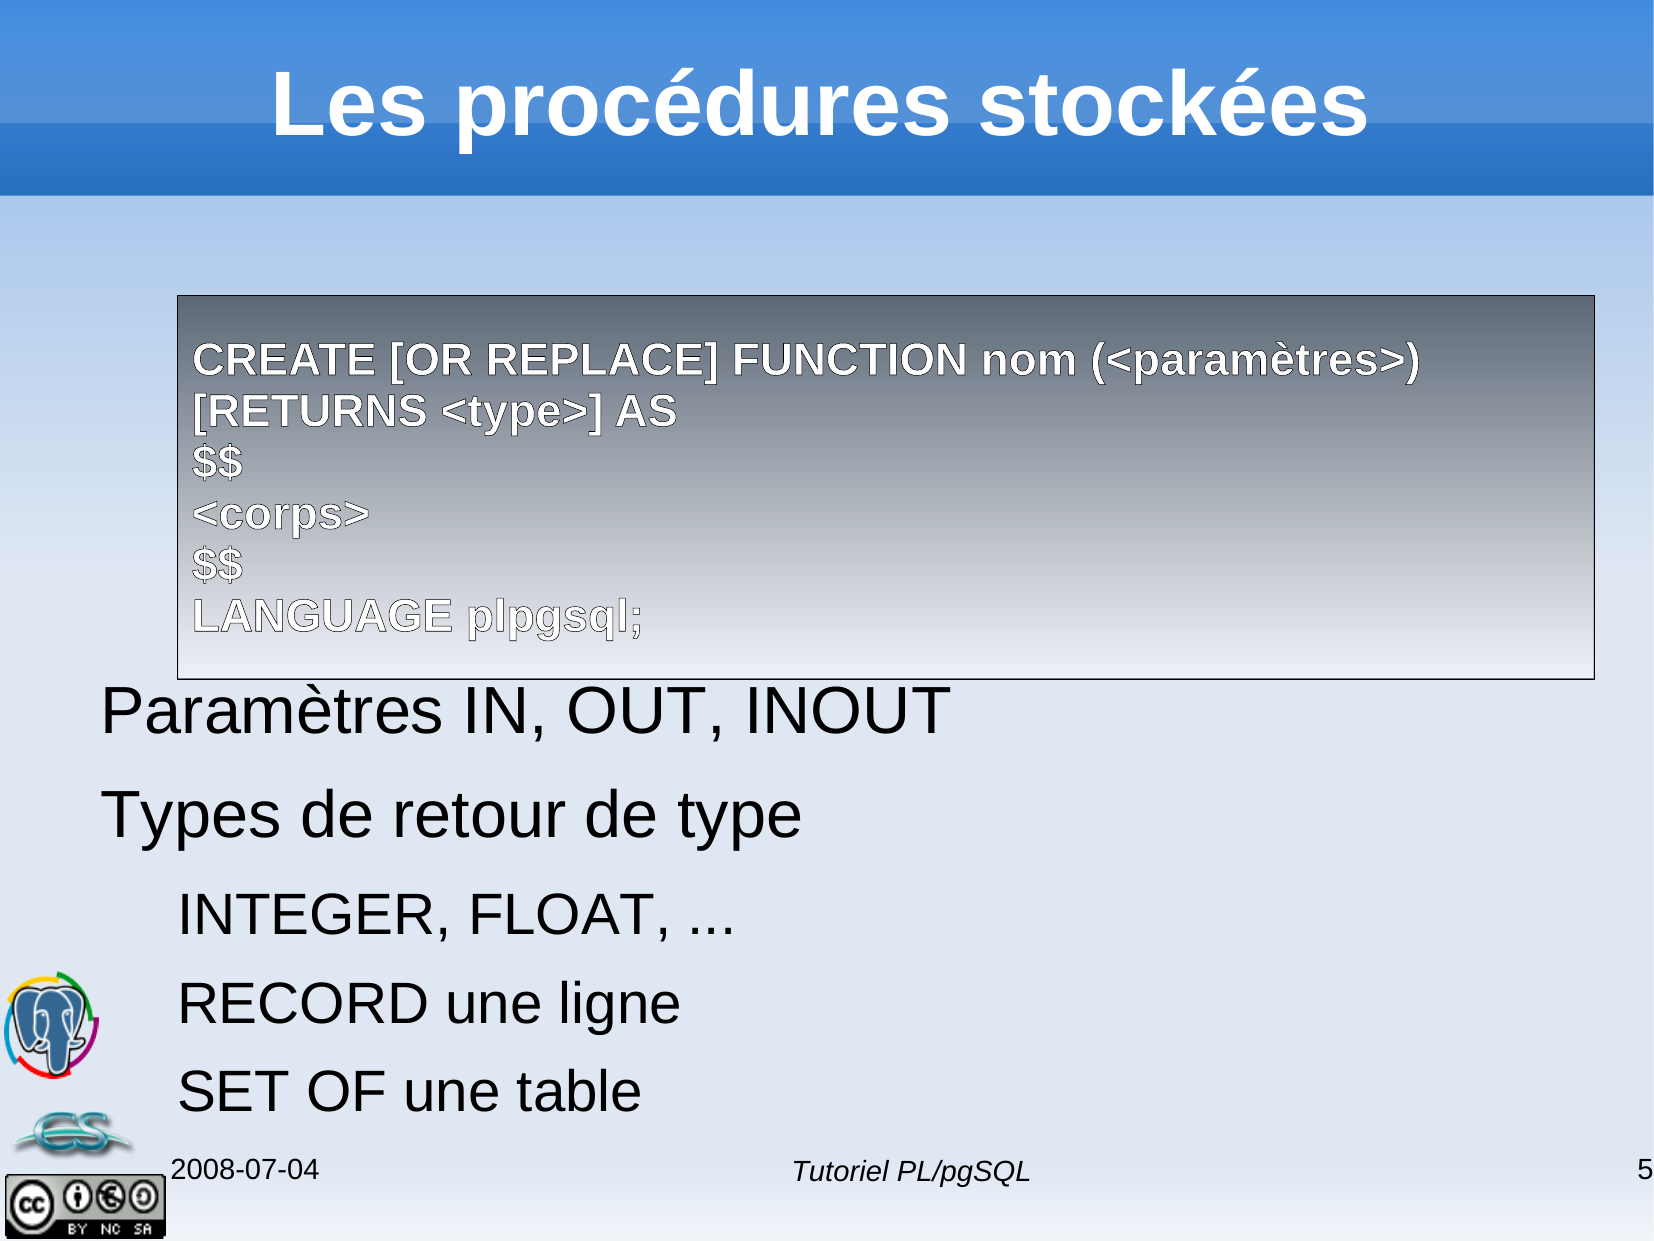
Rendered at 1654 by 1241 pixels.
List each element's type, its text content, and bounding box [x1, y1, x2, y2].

text_box CREATE [OR REPLACE] FUNCTION nom (<paramètres>) [RETURNS <type>] AS $$ <corps> $$ LANGUAGE plpgsql; [177, 295, 1595, 680]
list Paramètres IN, OUT, INOUT Types de retour de type INTEGER, FLOAT, ... RECORD une ligne SET OF une table [82, 673, 1571, 1164]
title Les procédures stockées [76, 0, 1565, 208]
picture [0, 0, 1654, 1241]
